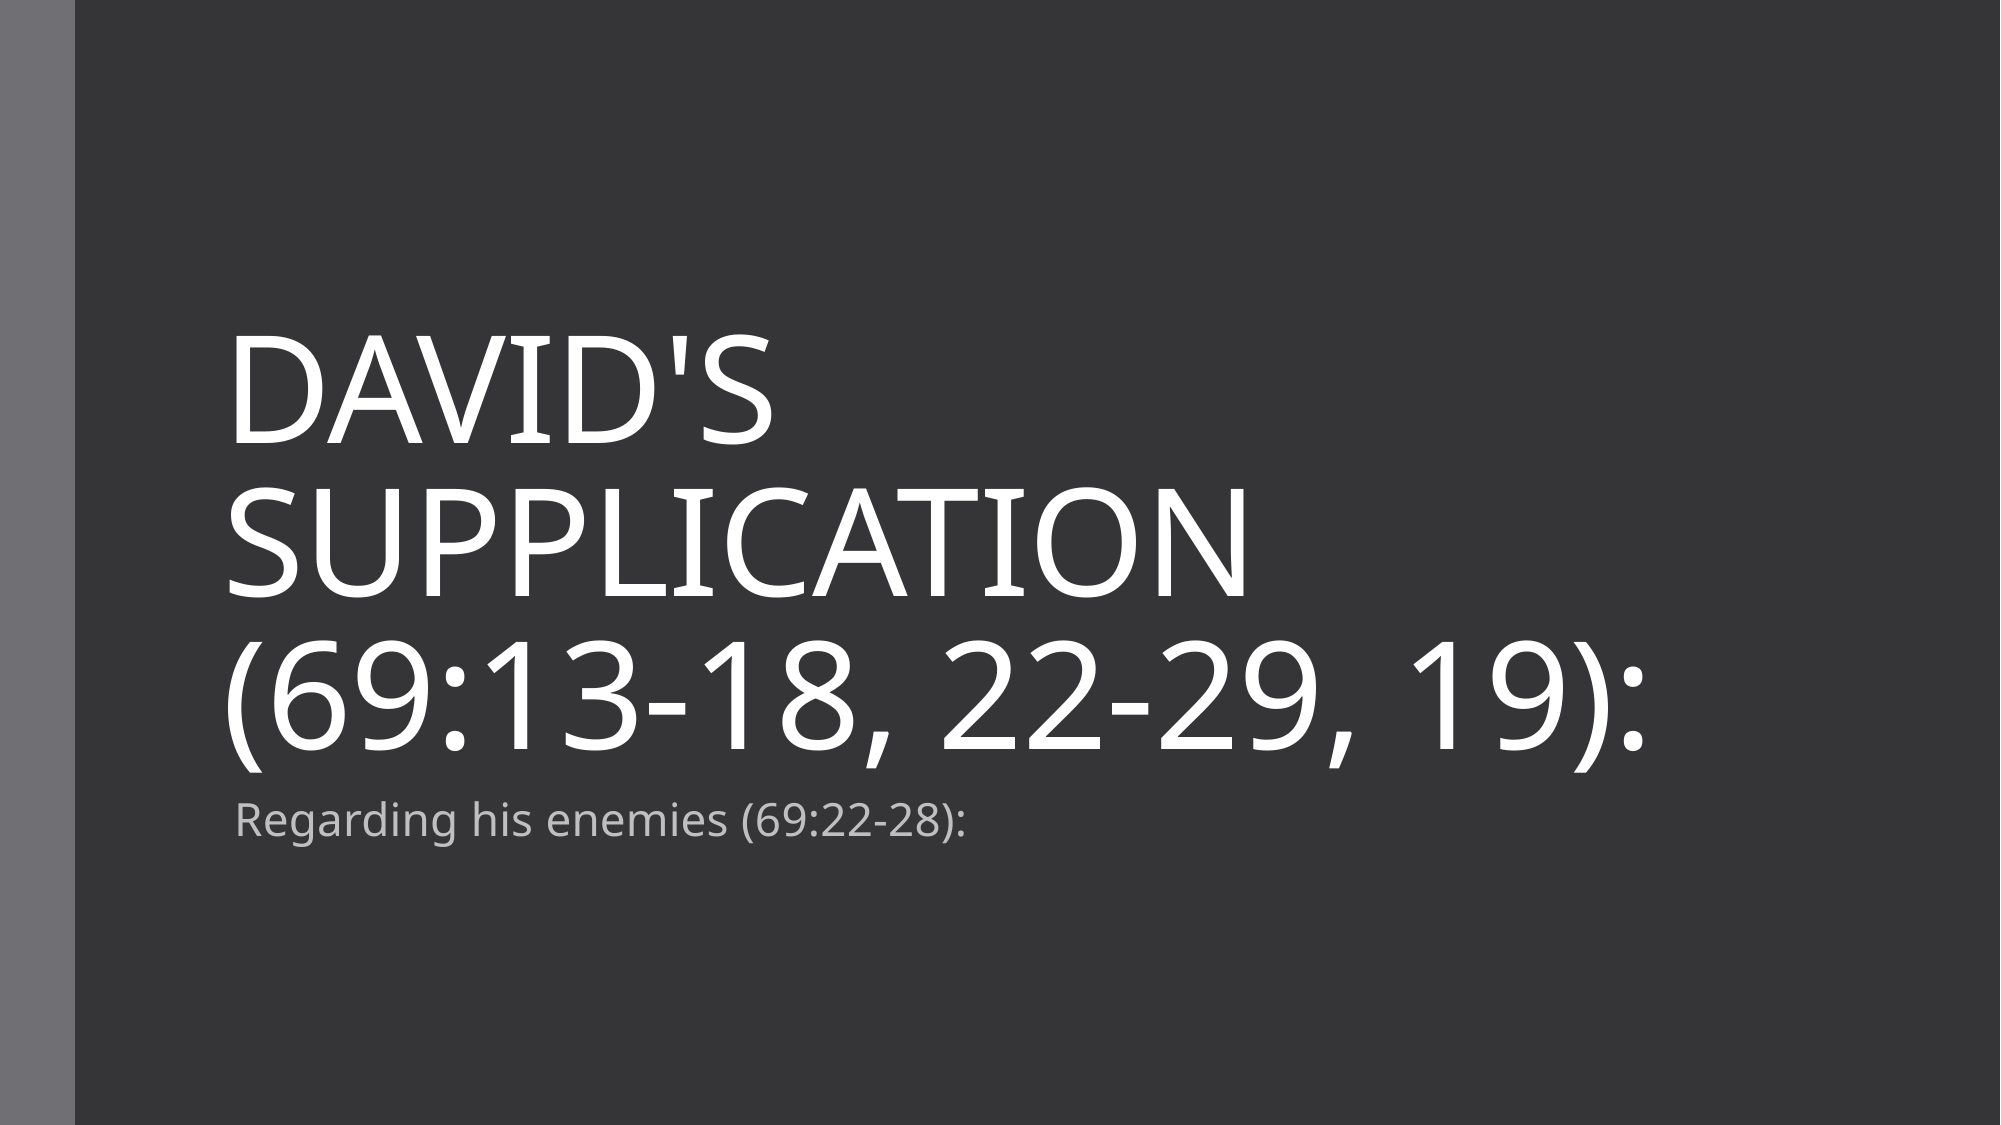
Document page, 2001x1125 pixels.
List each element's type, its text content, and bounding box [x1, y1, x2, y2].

title DAVID'S SUPPLICATION (69:13-18, 22-29, 19): [206, 124, 1752, 787]
subtitle Regarding his enemies (69:22-28): [206, 787, 1752, 1066]
